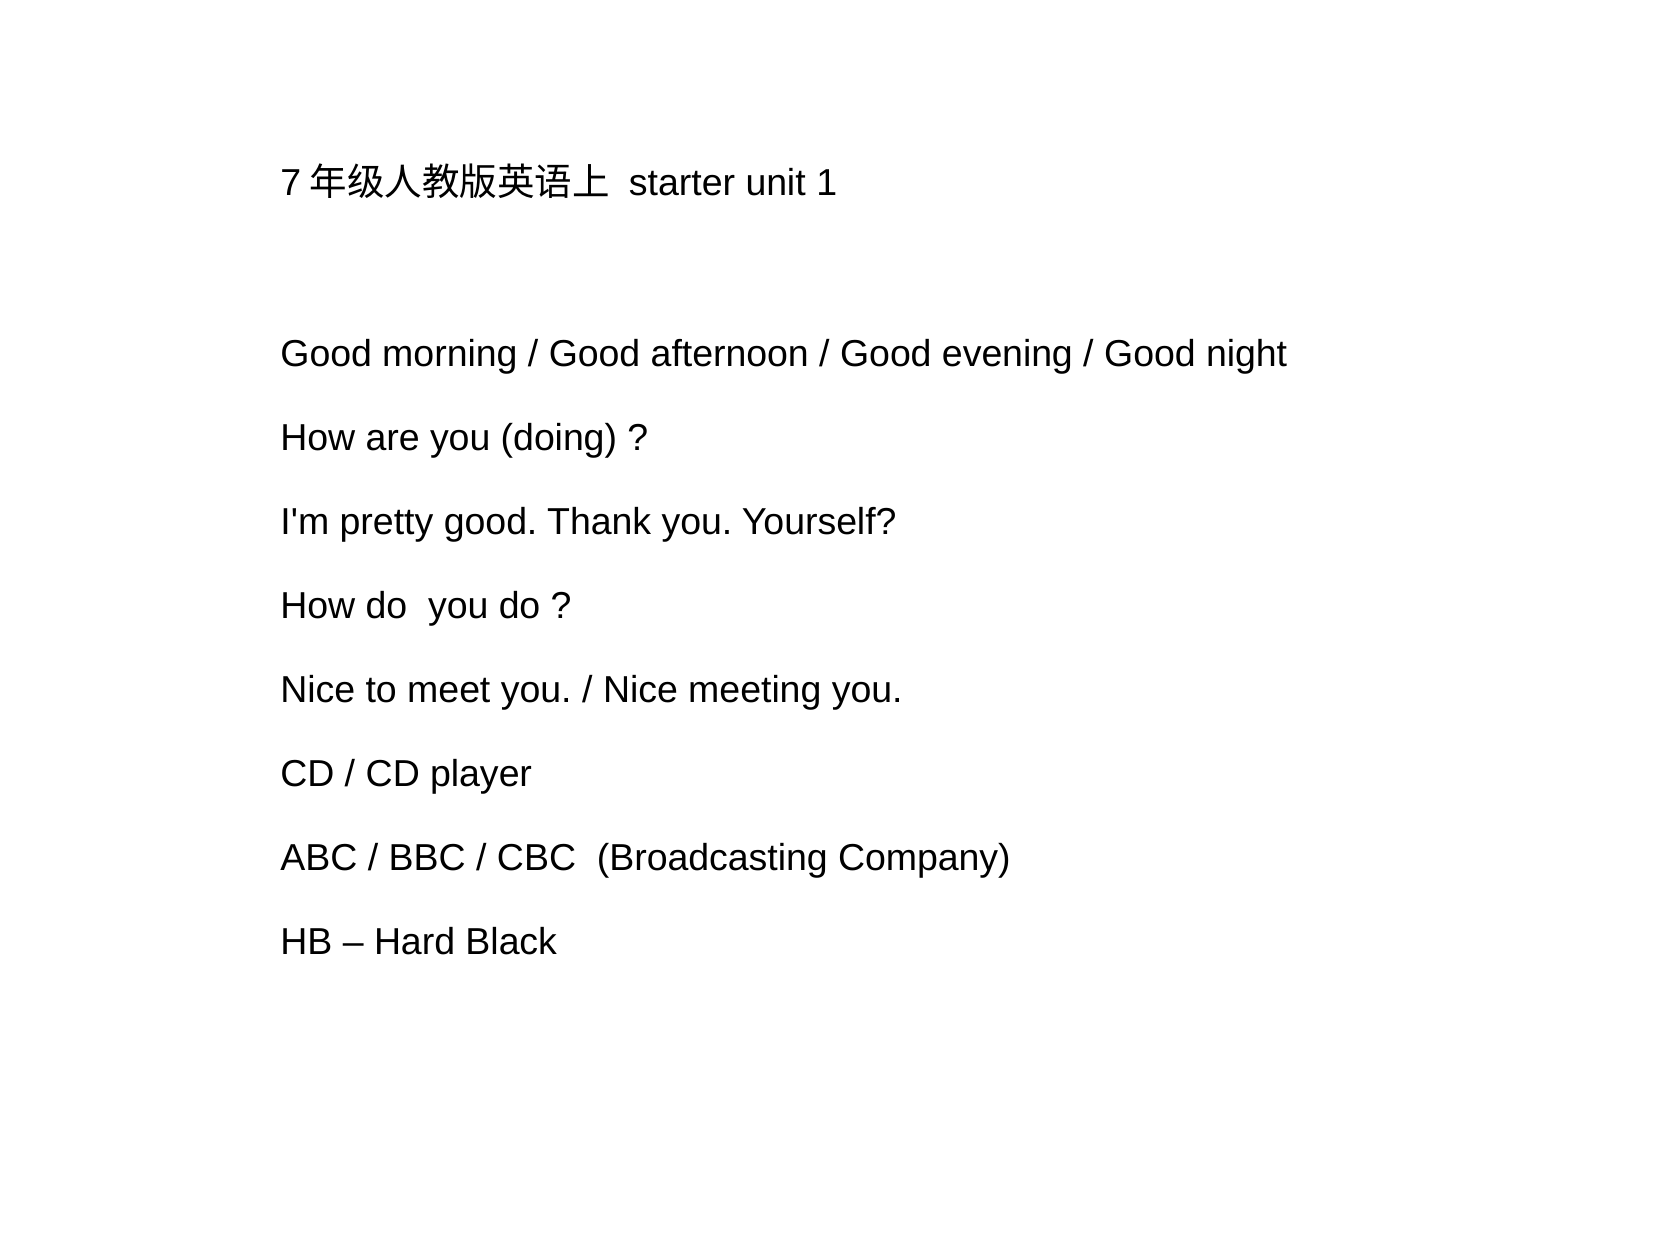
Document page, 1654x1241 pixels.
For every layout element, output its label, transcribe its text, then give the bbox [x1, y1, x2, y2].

text_box 7年级人教版英语上 starter unit 1 Good morning / Good afternoon / Good evening / Good night How are you (doing) ? I'm pretty good. Thank you. Yourself? How do you do ? Nice to meet you. / Nice meeting you. CD / CD player ABC / BBC / CBC (Broadcasting Company) HB – Hard Black [265, 144, 1477, 1127]
